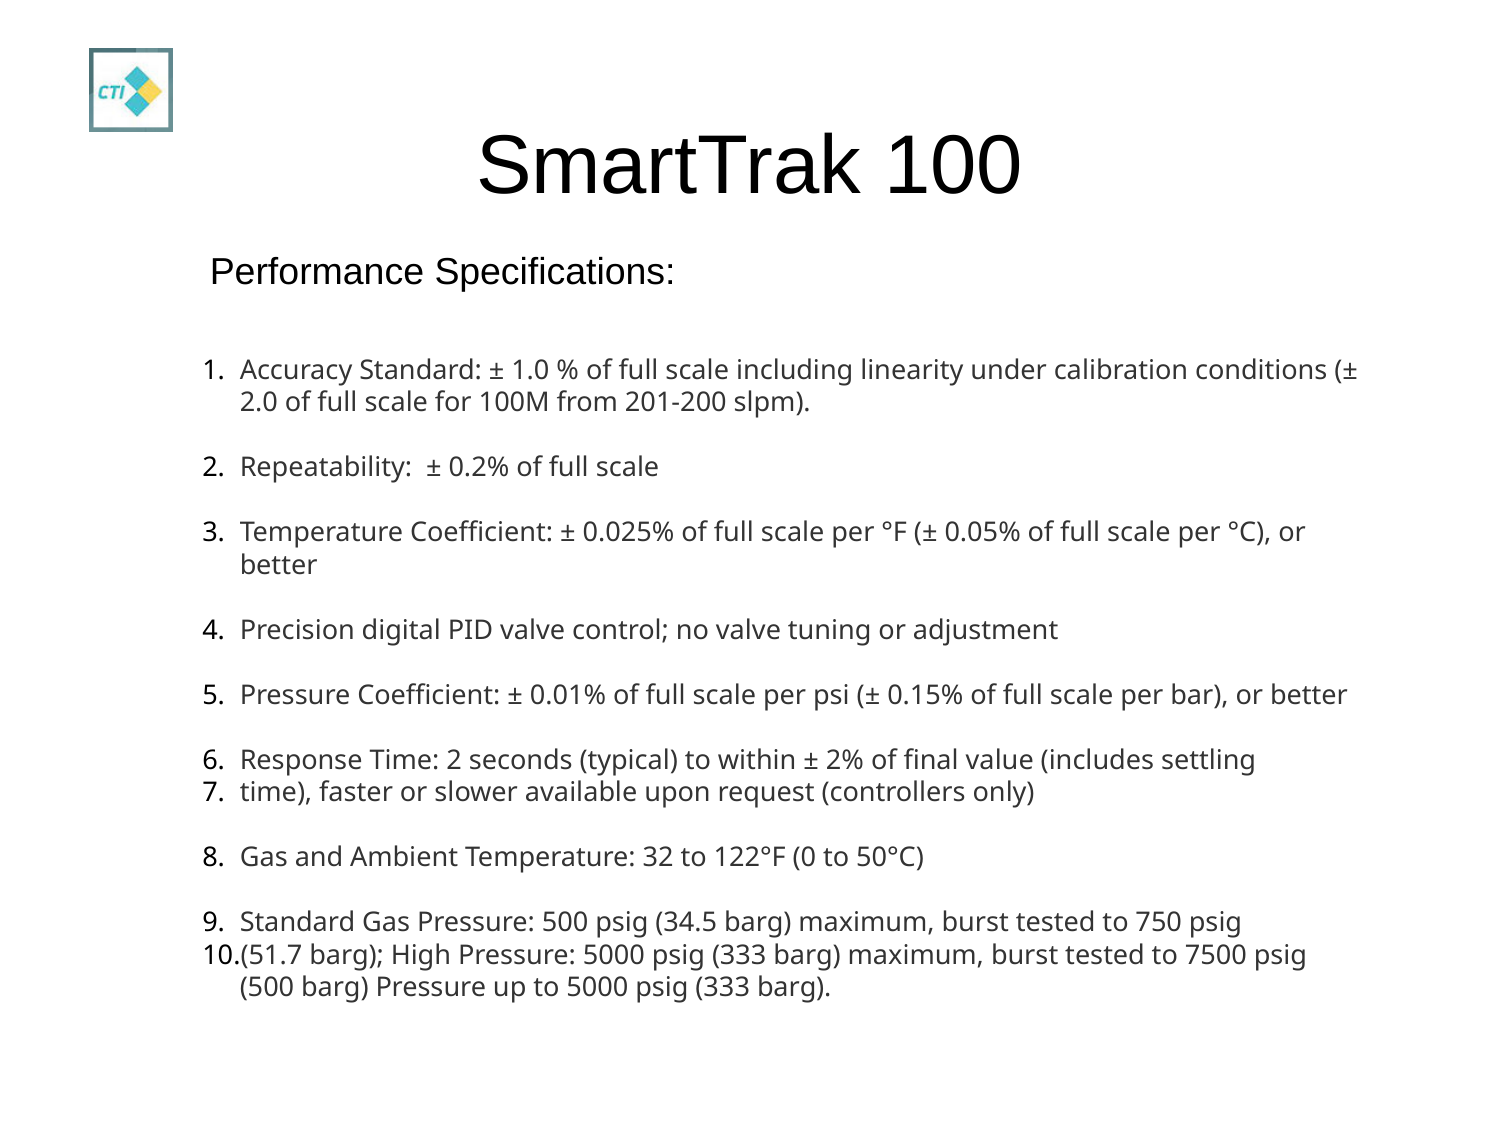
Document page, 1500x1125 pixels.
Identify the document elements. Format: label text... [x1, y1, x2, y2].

picture [89, 48, 173, 97]
text_box Accuracy Standard: ± 1.0 % of full scale including linearity under calibration conditions (± 2.0 of full scale for 100M from 201-200 slpm). Repeatability: ± 0.2% of full scale Temperature Coefficient: ± 0.025% of full scale per °F (± 0.05% of full scale per °C), or better Precision digital PID valve control; no valve tuning or adjustment Pressure Coefficient: ± 0.01% of full scale per psi (± 0.15% of full scale per bar), or better Response Time: 2 seconds (typical) to within ± 2% of final value (includes settling time), faster or slower available upon request (controllers only) Gas and Ambient Temperature: 32 to 122°F (0 to 50°C) Standard Gas Pressure: 500 psig (34.5 barg) maximum, burst tested to 750 psig (51.7 barg); High Pressure: 5000 psig (333 barg) maximum, burst tested to 7500 psig (500 barg) Pressure up to 5000 psig (333 barg). [149, 345, 1380, 1041]
text_box Performance Specifications: [194, 239, 735, 297]
text_box SmartTrak 100 [51, 97, 1449, 223]
